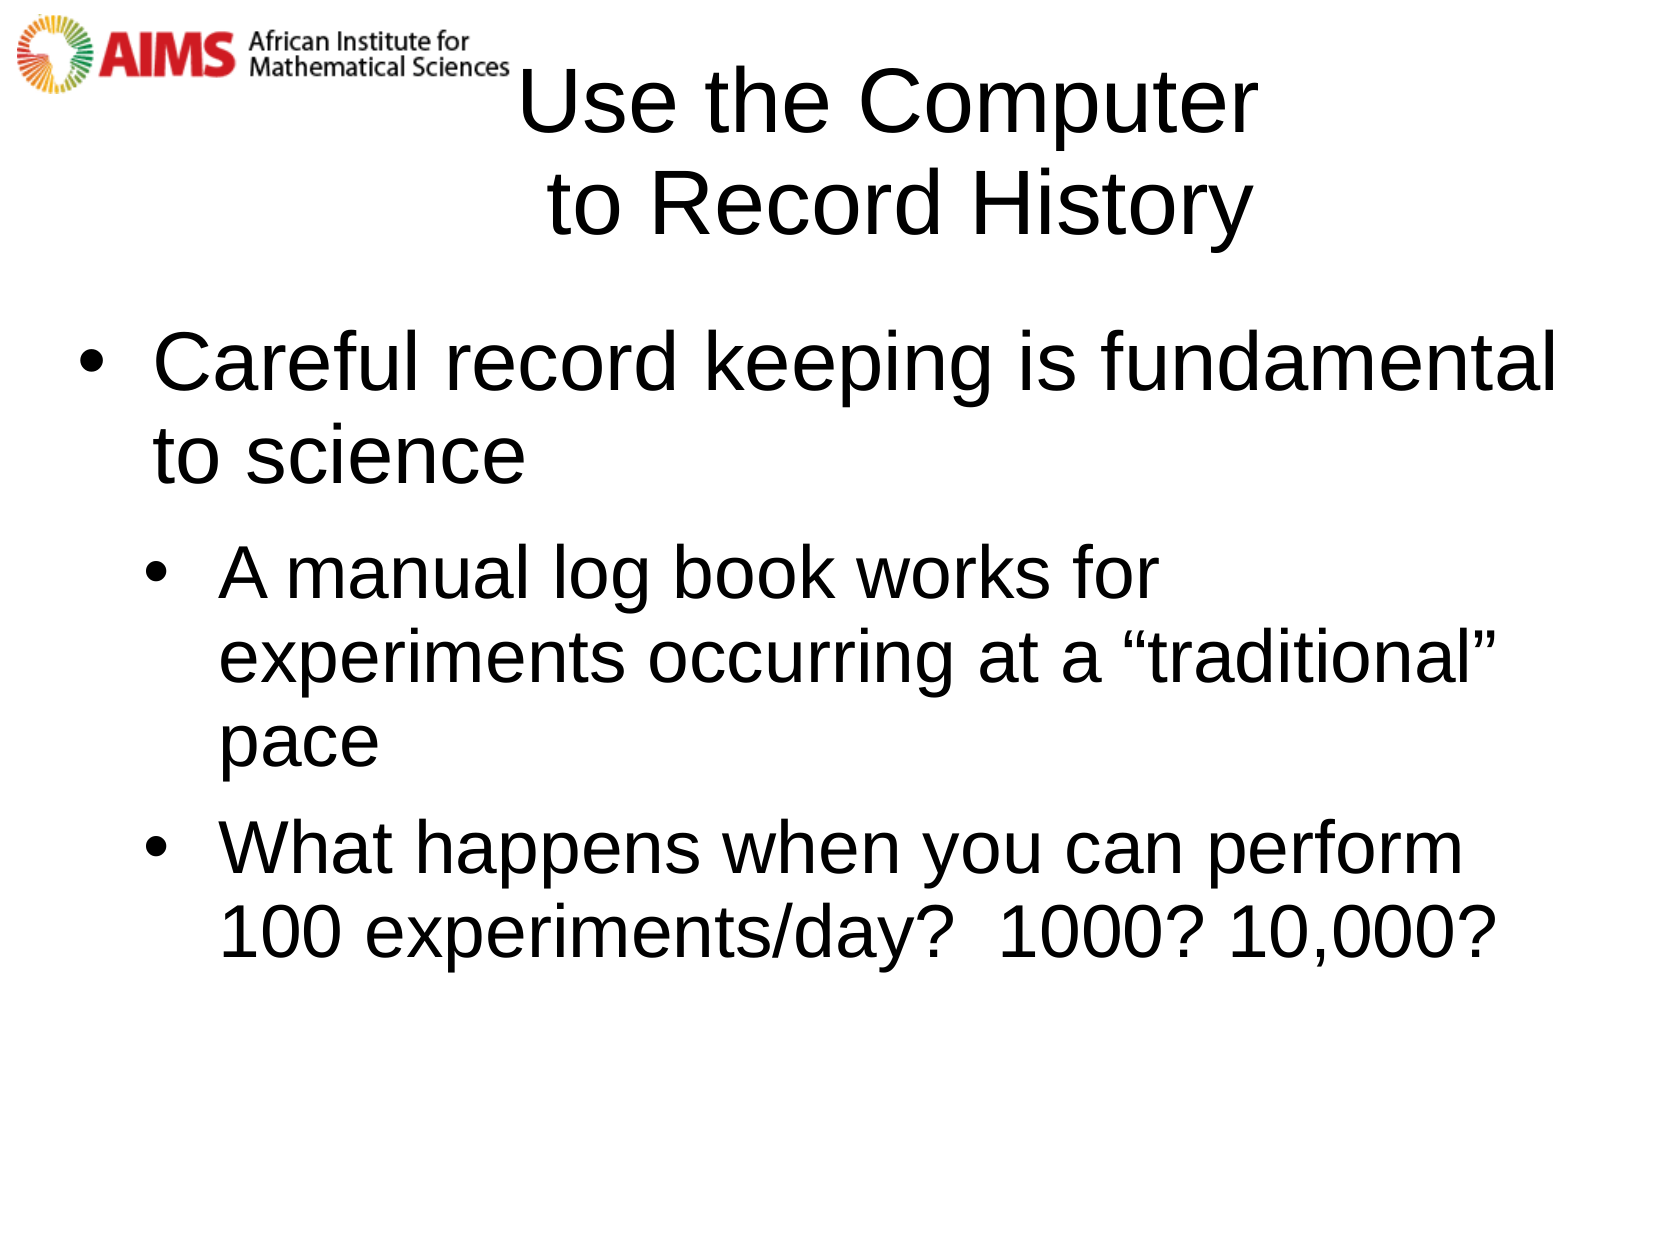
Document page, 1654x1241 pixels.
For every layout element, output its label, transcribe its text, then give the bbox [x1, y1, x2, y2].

title Use the Computer to Record History [231, 42, 1572, 264]
list Careful record keeping is fundamental to science A manual log book works for experiments occurring at a “traditional” pace What happens when you can perform 100 experiments/day? 1000? 10,000? [61, 308, 1593, 1080]
picture [17, 14, 511, 94]
